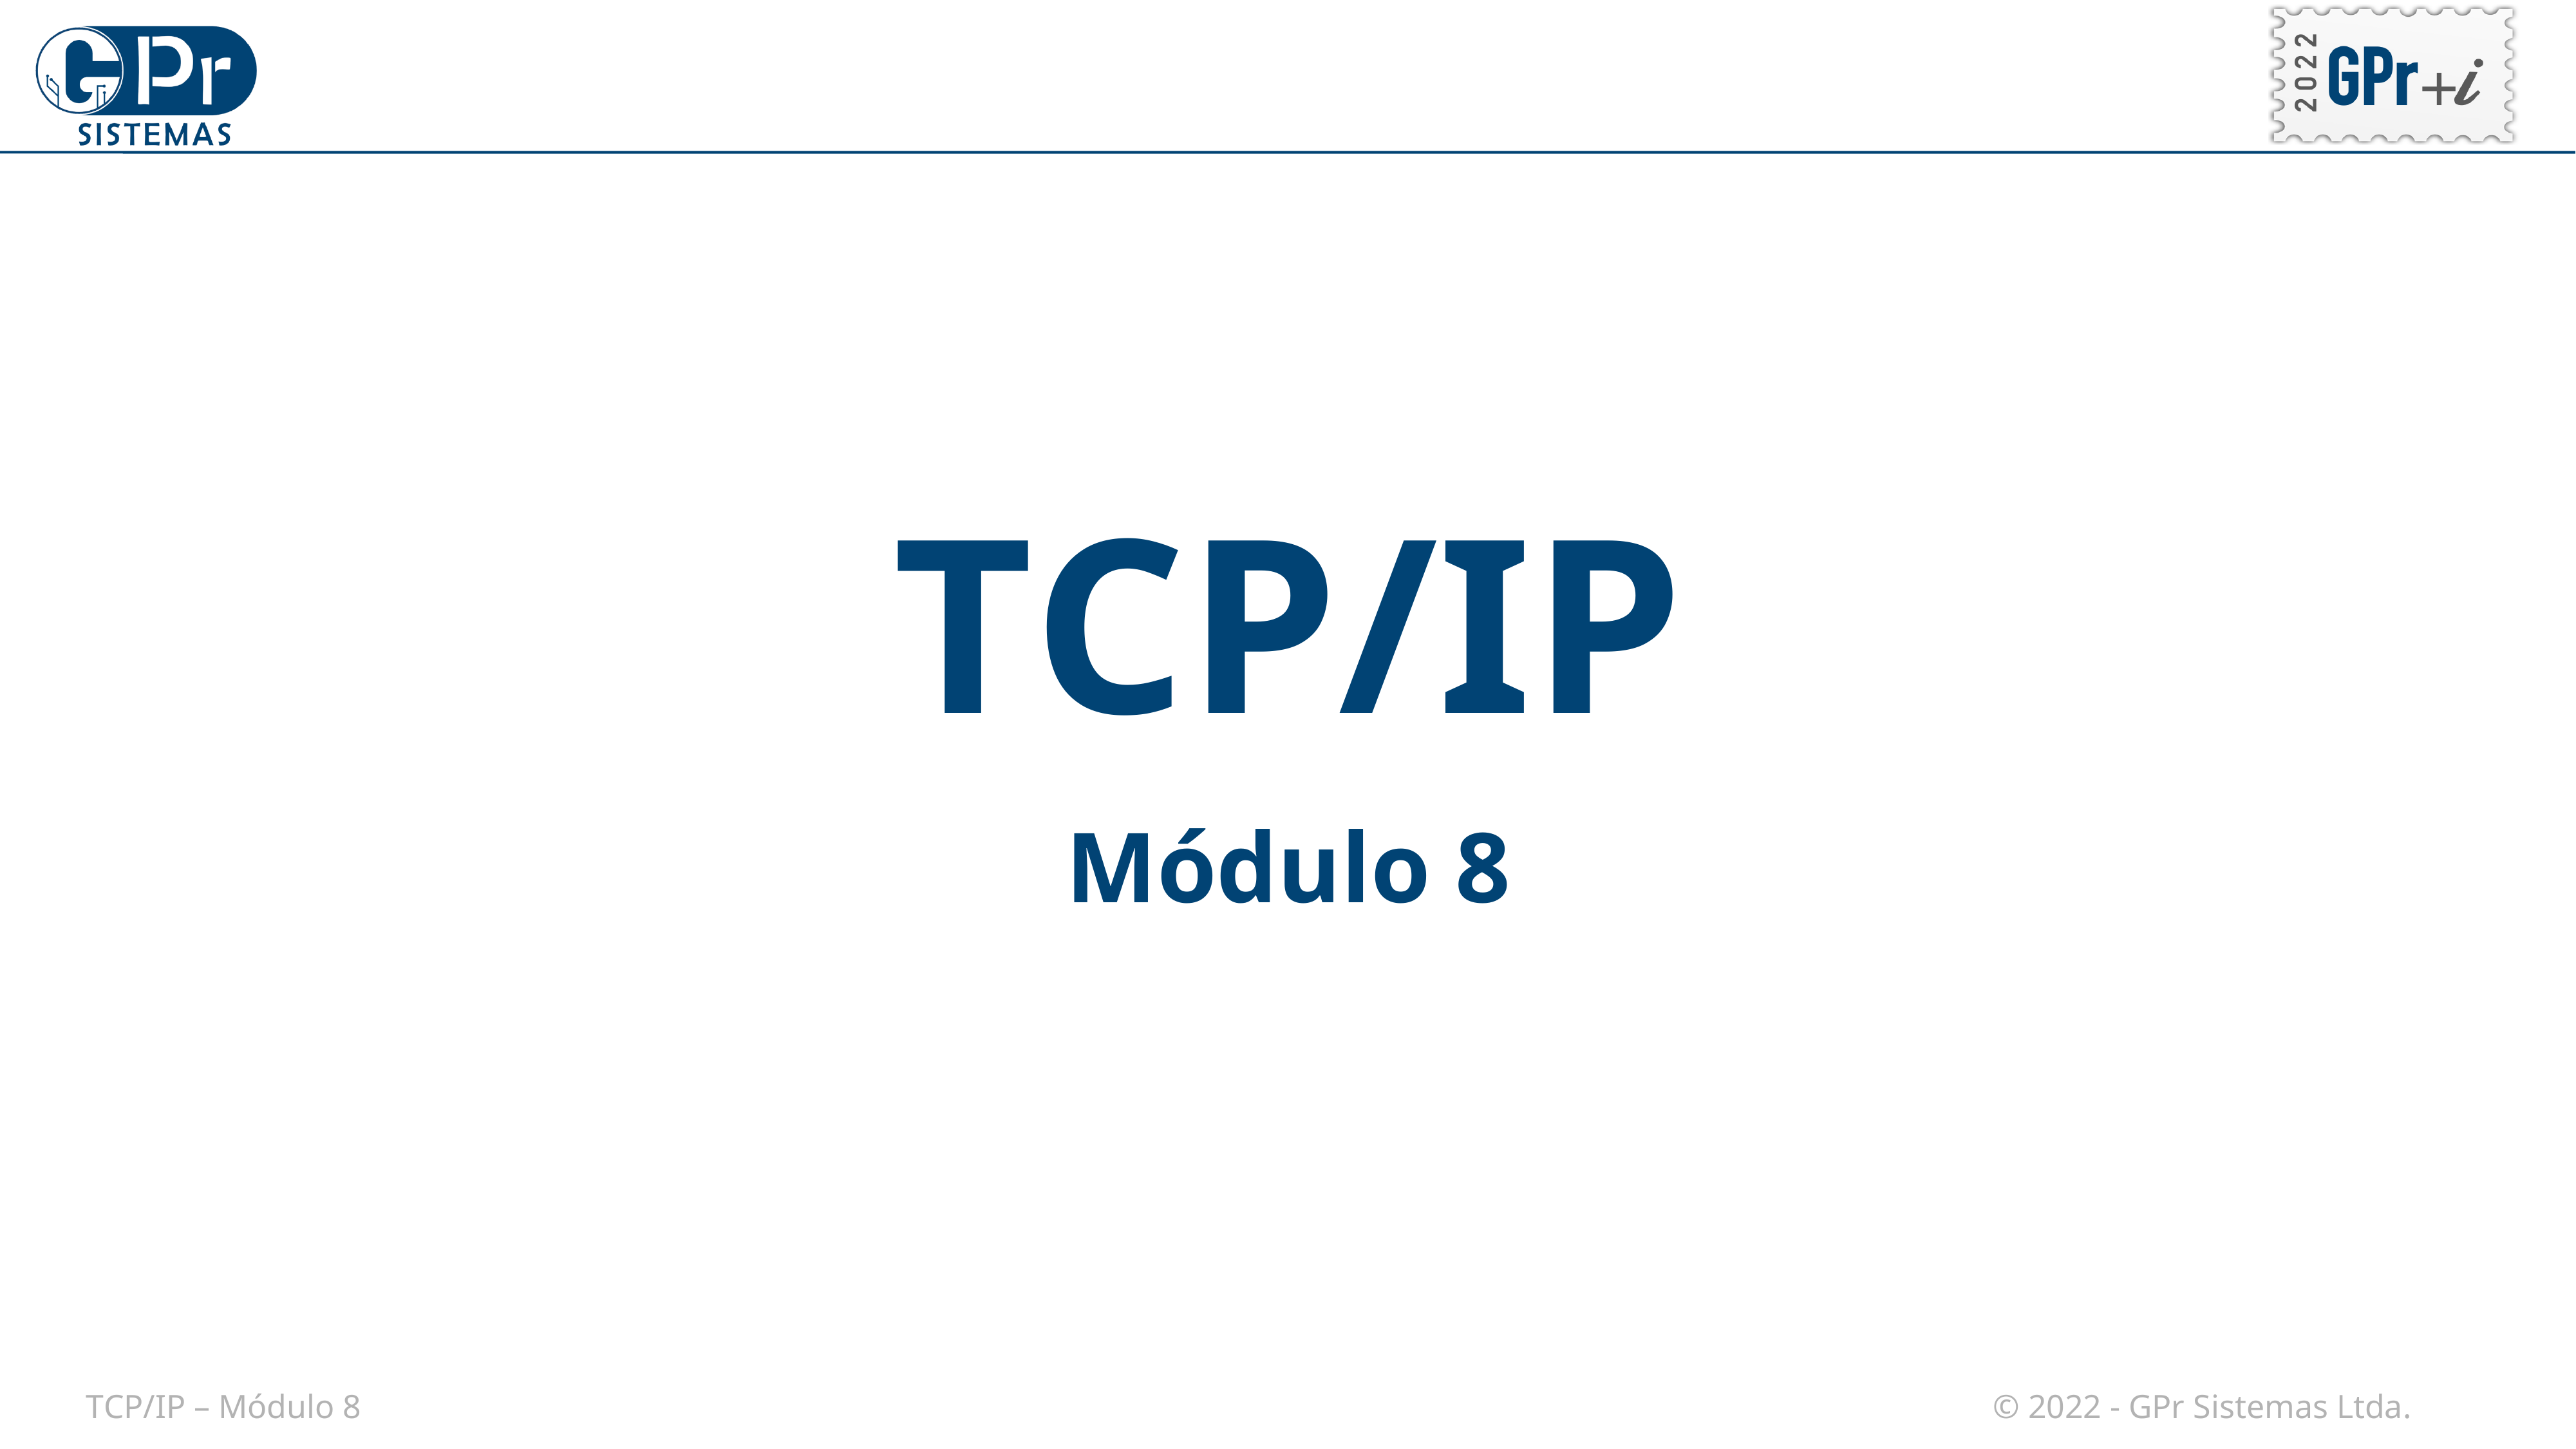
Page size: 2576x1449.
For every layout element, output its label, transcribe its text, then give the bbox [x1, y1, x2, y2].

picture [34, 26, 257, 147]
text_box TCP/IP Módulo 8 [81, 520, 2496, 929]
picture [2268, 4, 2519, 145]
